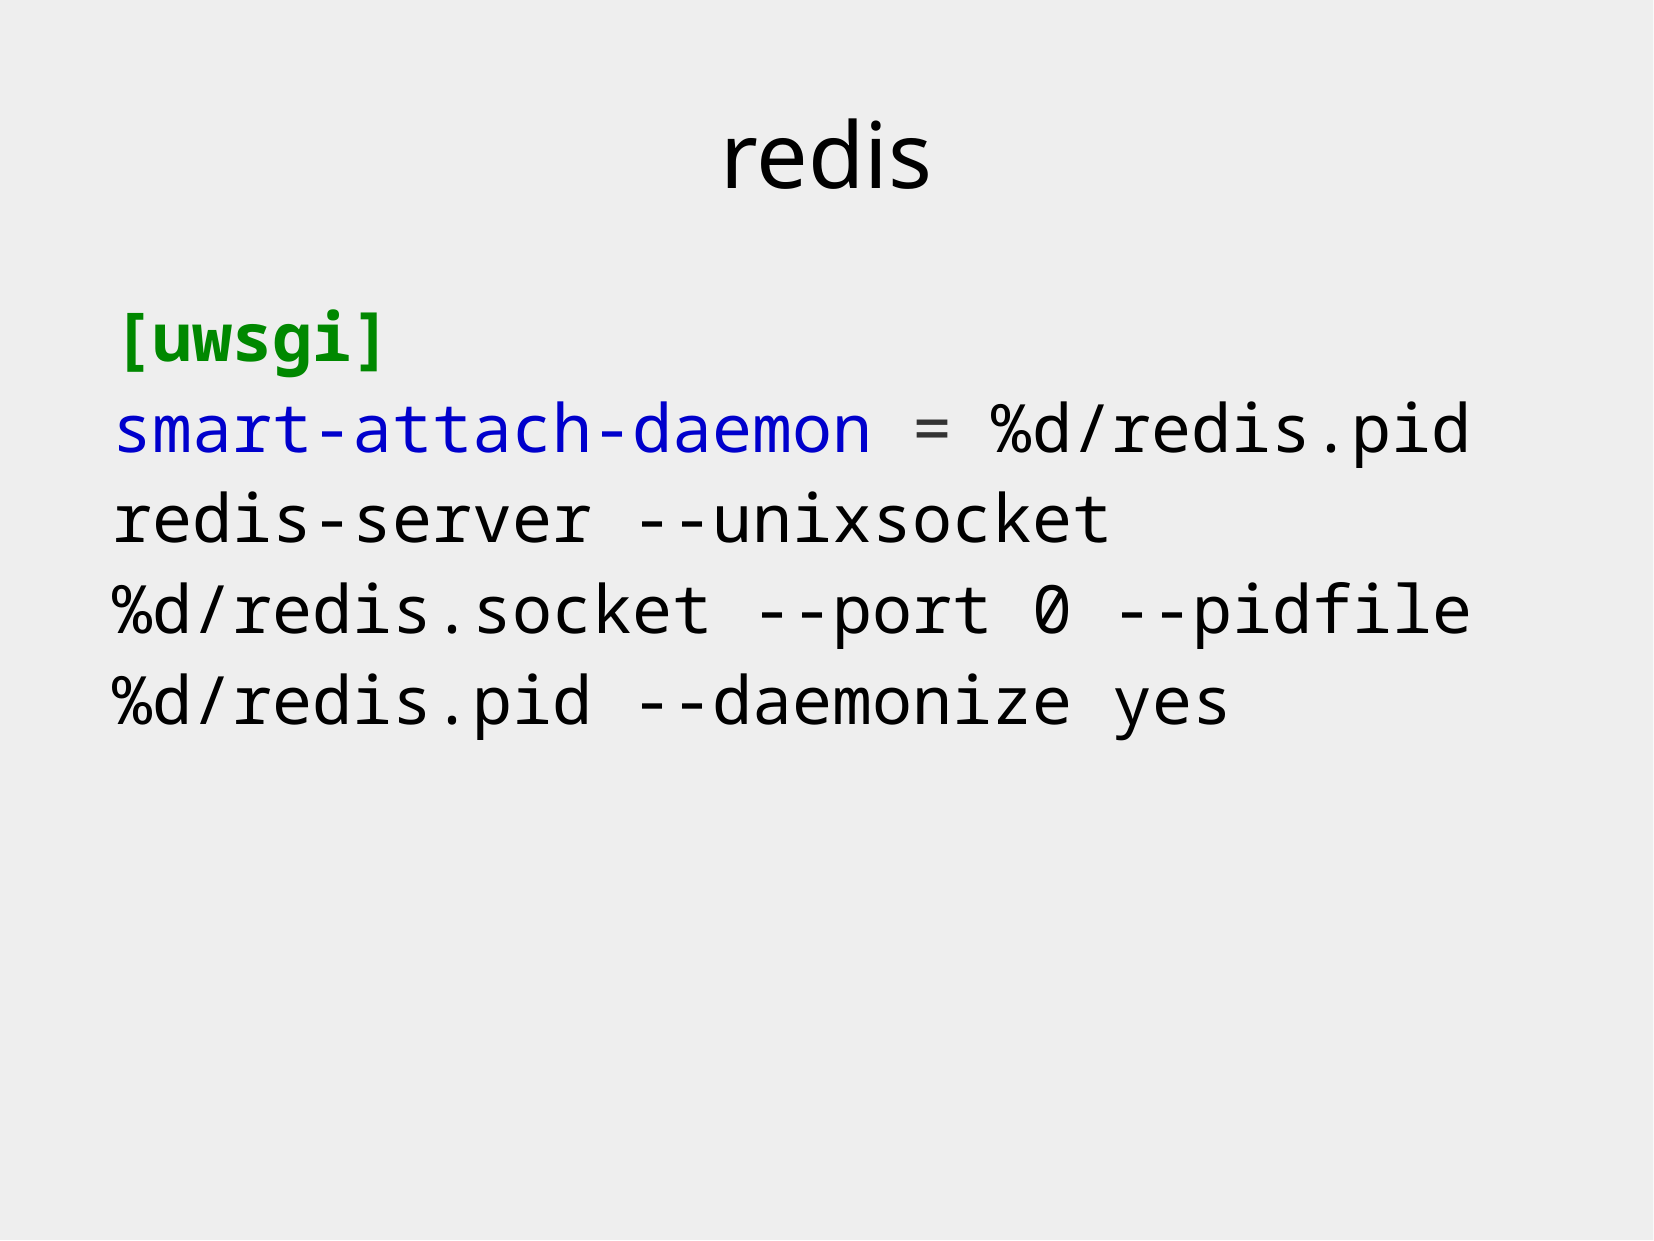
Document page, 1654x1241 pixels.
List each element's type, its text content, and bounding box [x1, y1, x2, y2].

list [uwsgi] smart-attach-daemon = %d/redis.pid redis-server --unixsocket %d/redis.socket --port 0 --pidfile %d/redis.pid --daemonize yes [82, 290, 1571, 1010]
title redis [82, 49, 1571, 257]
